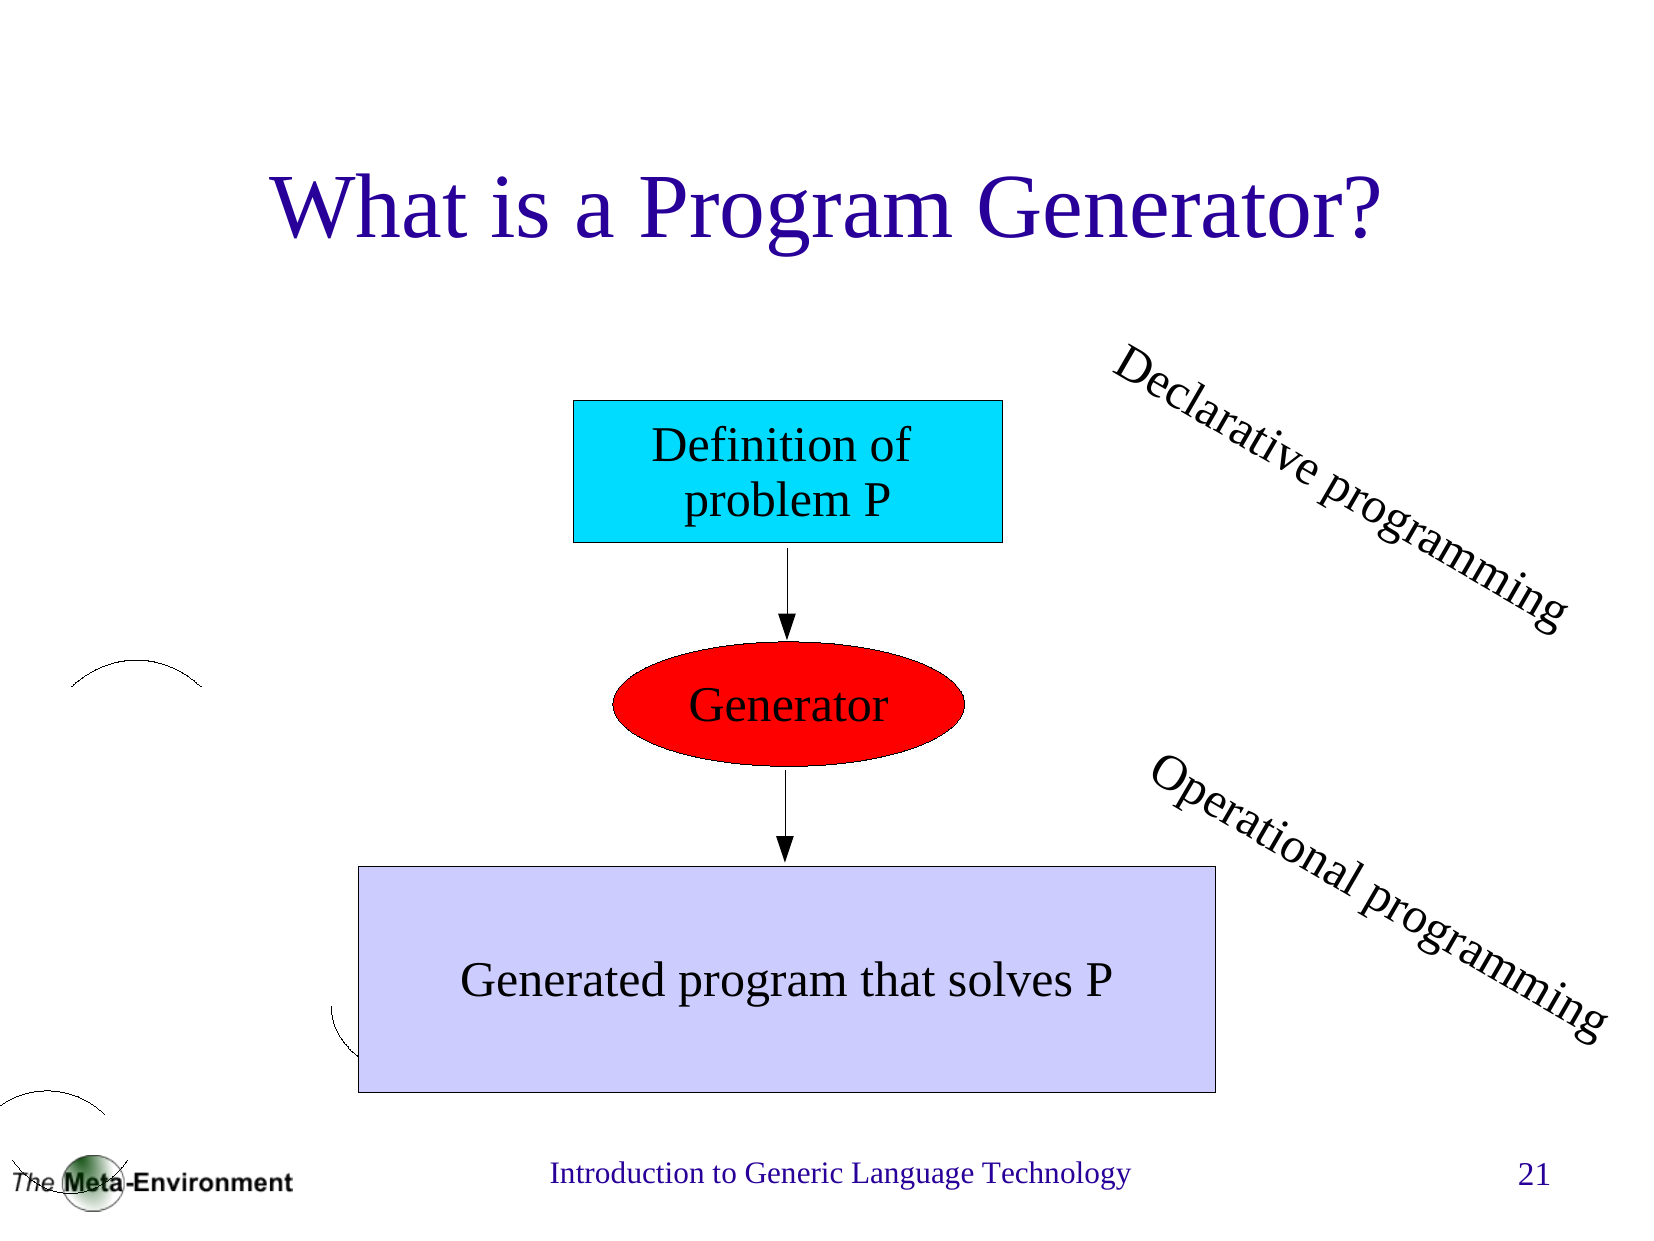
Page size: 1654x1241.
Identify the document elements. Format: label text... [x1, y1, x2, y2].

text_box Generated program that solves P [358, 866, 1216, 1093]
text_box Generator [612, 641, 965, 767]
picture [13, 1155, 293, 1212]
text_box Operational programming [1141, 740, 1620, 1051]
text_box Declarative programming [1105, 332, 1580, 640]
text_box Definition of problem P [573, 400, 1003, 543]
title What is a Program Generator? [121, 102, 1534, 311]
